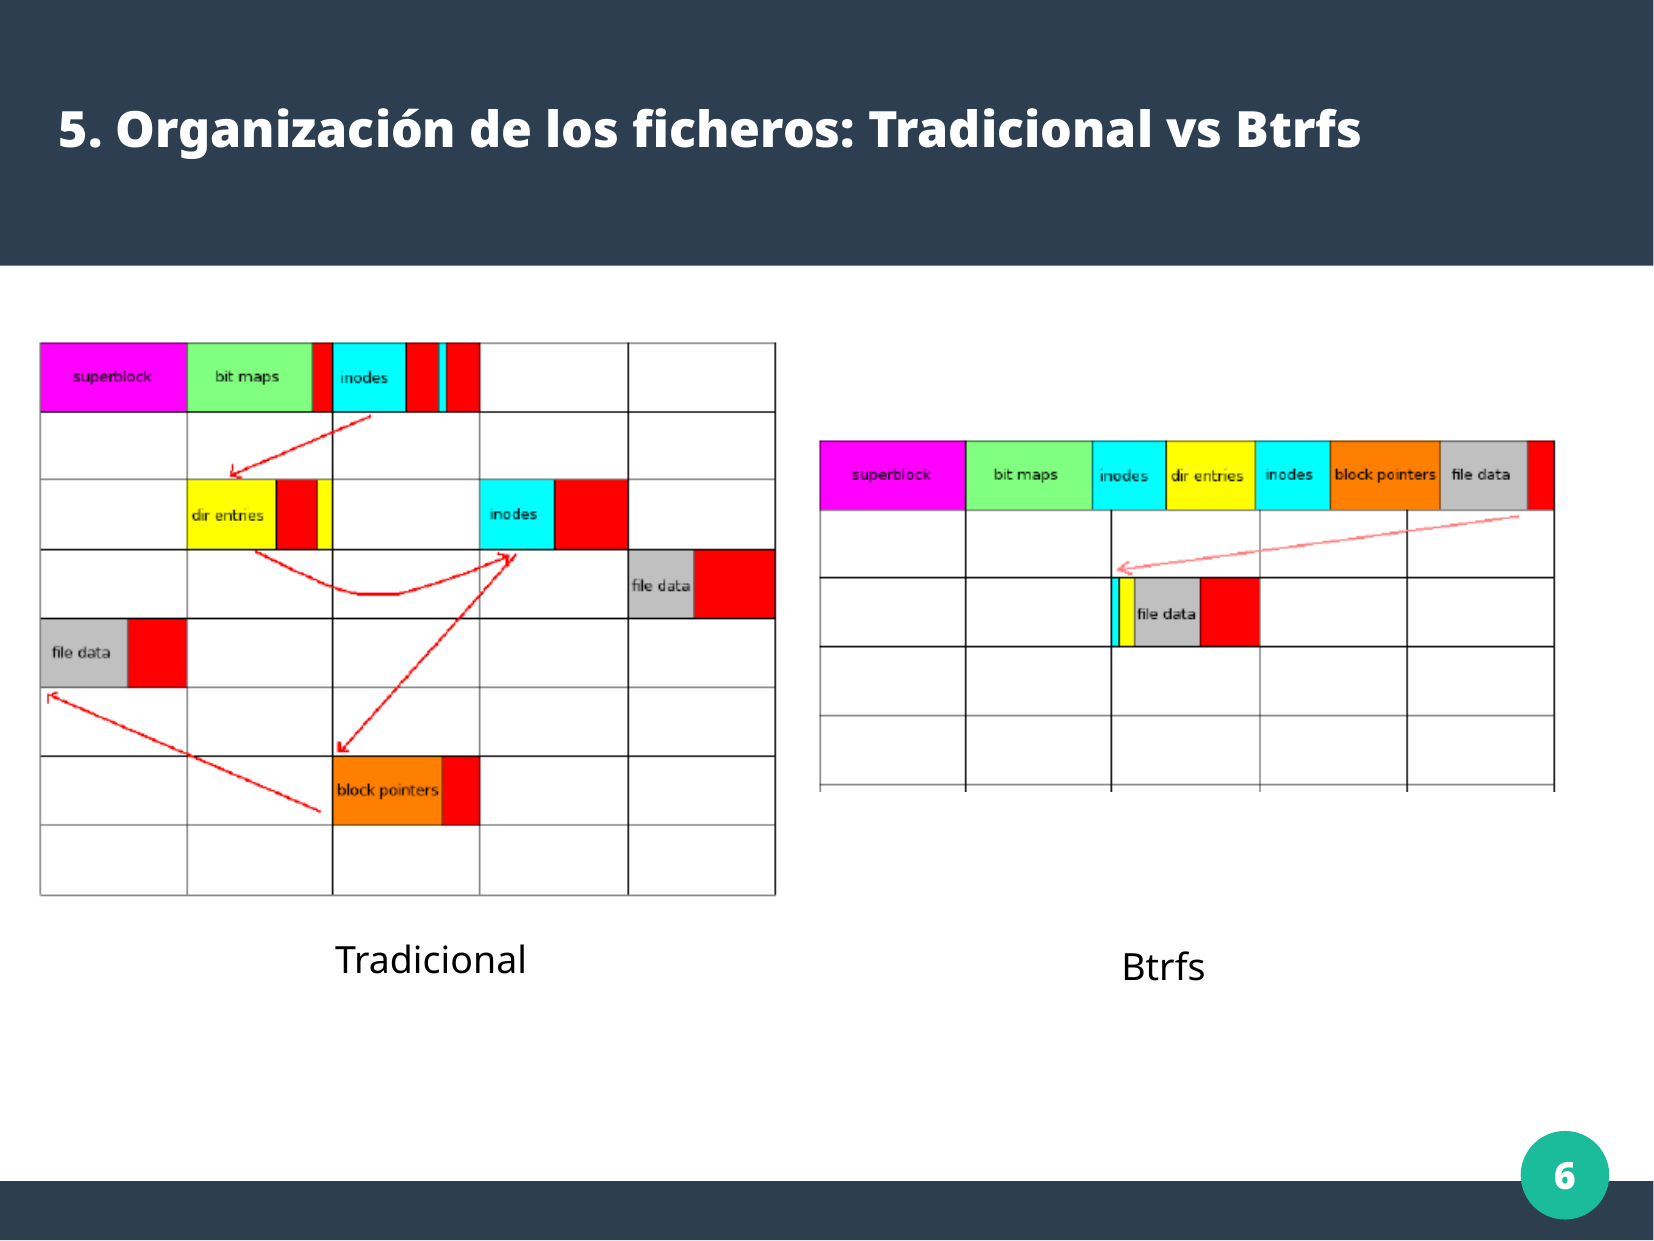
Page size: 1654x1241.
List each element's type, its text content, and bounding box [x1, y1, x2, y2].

title 5. Organización de los ficheros: Tradicional vs Btrfs [59, 49, 1595, 207]
picture [35, 338, 781, 898]
text_box Btrfs [980, 933, 1347, 992]
picture [815, 436, 1560, 792]
text_box Tradicional [200, 925, 662, 1028]
